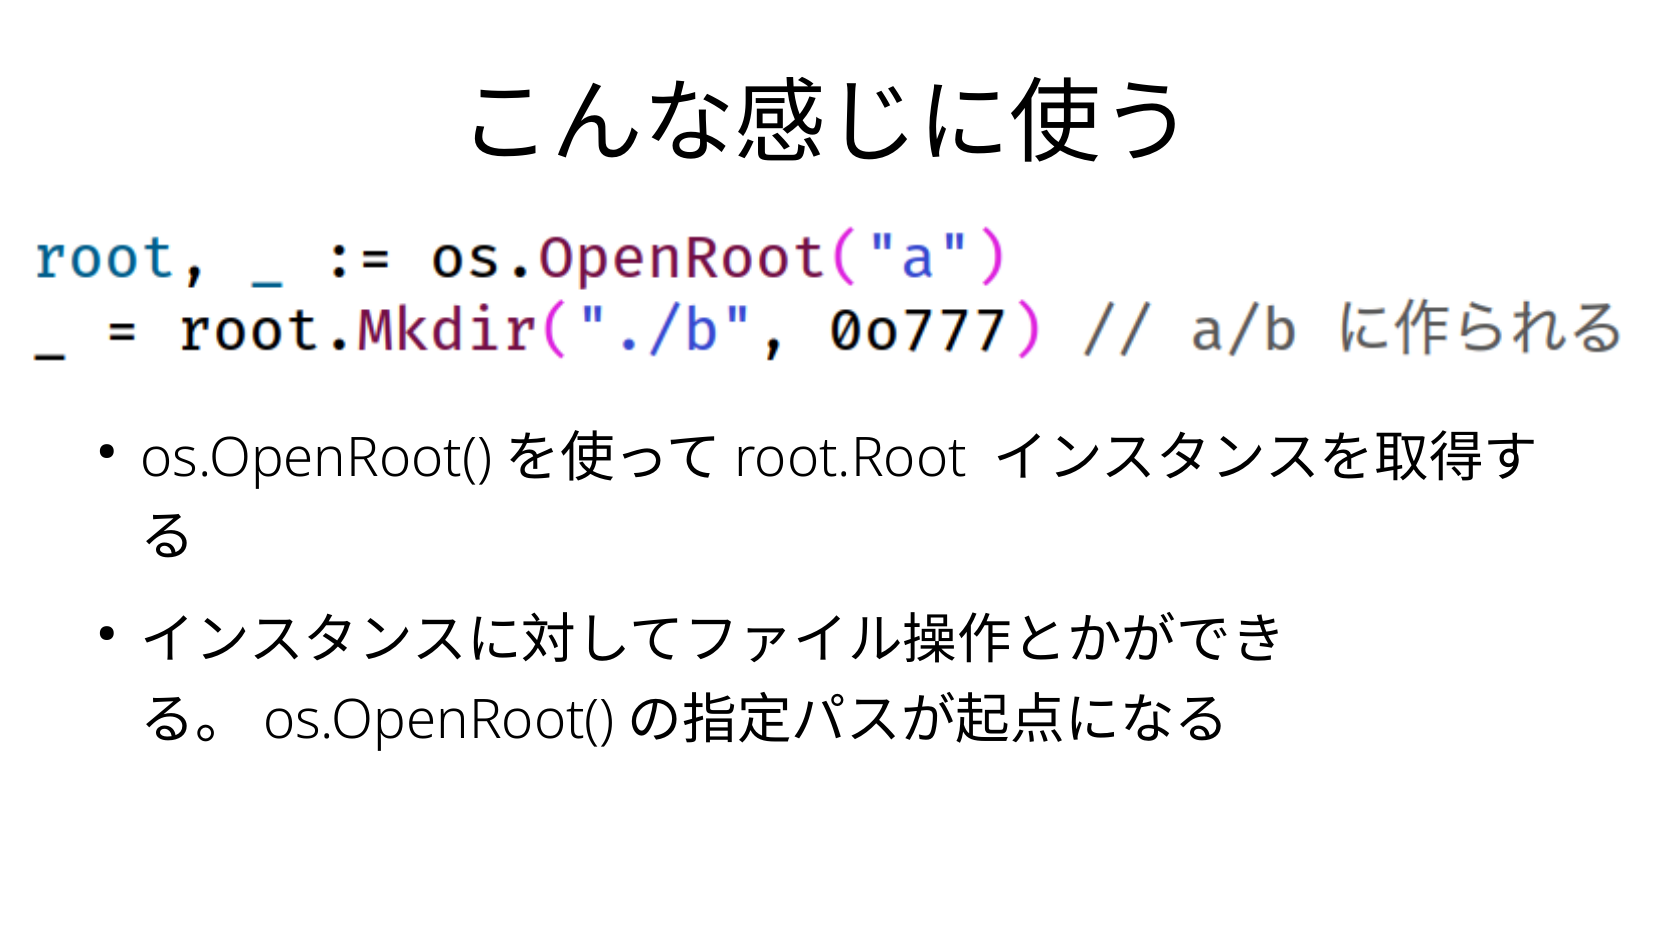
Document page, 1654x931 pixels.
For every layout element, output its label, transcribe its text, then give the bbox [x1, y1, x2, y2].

list os.OpenRoot()を使ってroot.Root インスタンスを取得する インスタンスに対してファイル操作とかができる。os.OpenRoot()の指定パスが起点になる [82, 413, 1571, 758]
title こんな感じに使う [82, 37, 1571, 187]
picture [0, 187, 1654, 413]
